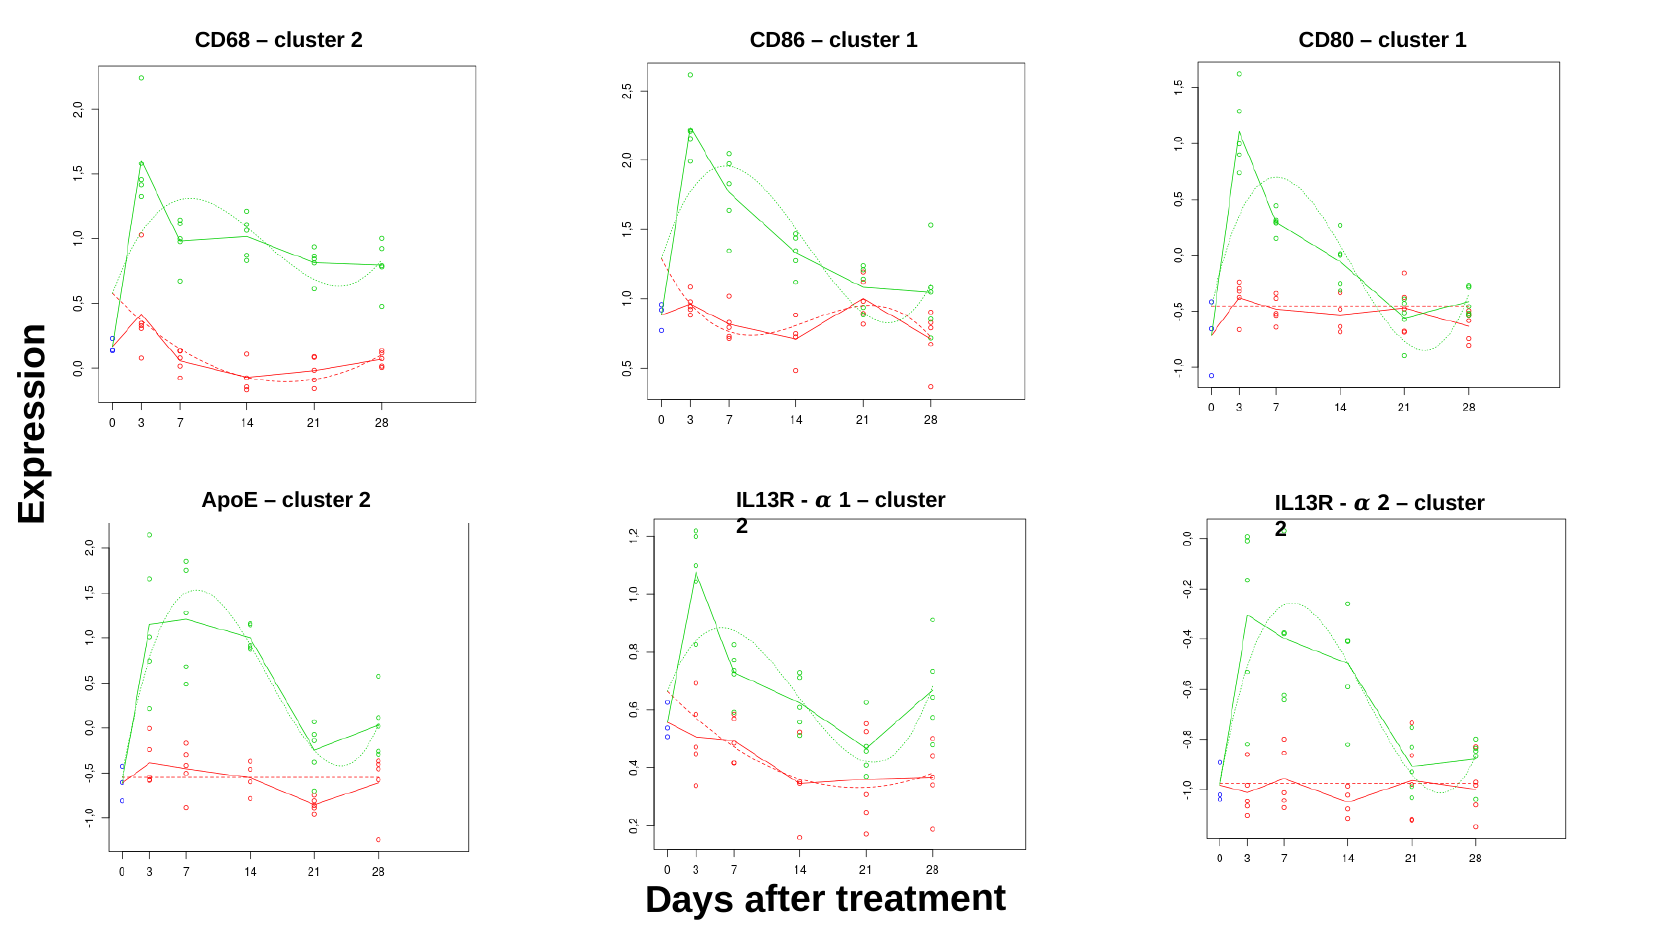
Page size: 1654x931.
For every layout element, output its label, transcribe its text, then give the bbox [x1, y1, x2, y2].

text_box CD68 – cluster 2 [180, 20, 391, 61]
picture [608, 50, 1036, 432]
text_box Days after treatment [630, 868, 1052, 931]
text_box IL13R - 𝜶 2 – cluster 2 [1260, 480, 1516, 547]
picture [60, 60, 496, 436]
text_box ApoE – cluster 2 [186, 480, 391, 579]
text_box CD86 – cluster 1 [735, 20, 946, 61]
picture [1170, 510, 1576, 870]
picture [75, 523, 482, 883]
picture [616, 506, 1036, 882]
text_box Expression [2, 300, 61, 541]
text_box CD80 – cluster 1 [1284, 20, 1484, 85]
picture [1170, 58, 1570, 421]
text_box IL13R - 𝜶 1 – cluster 2 [721, 476, 977, 544]
